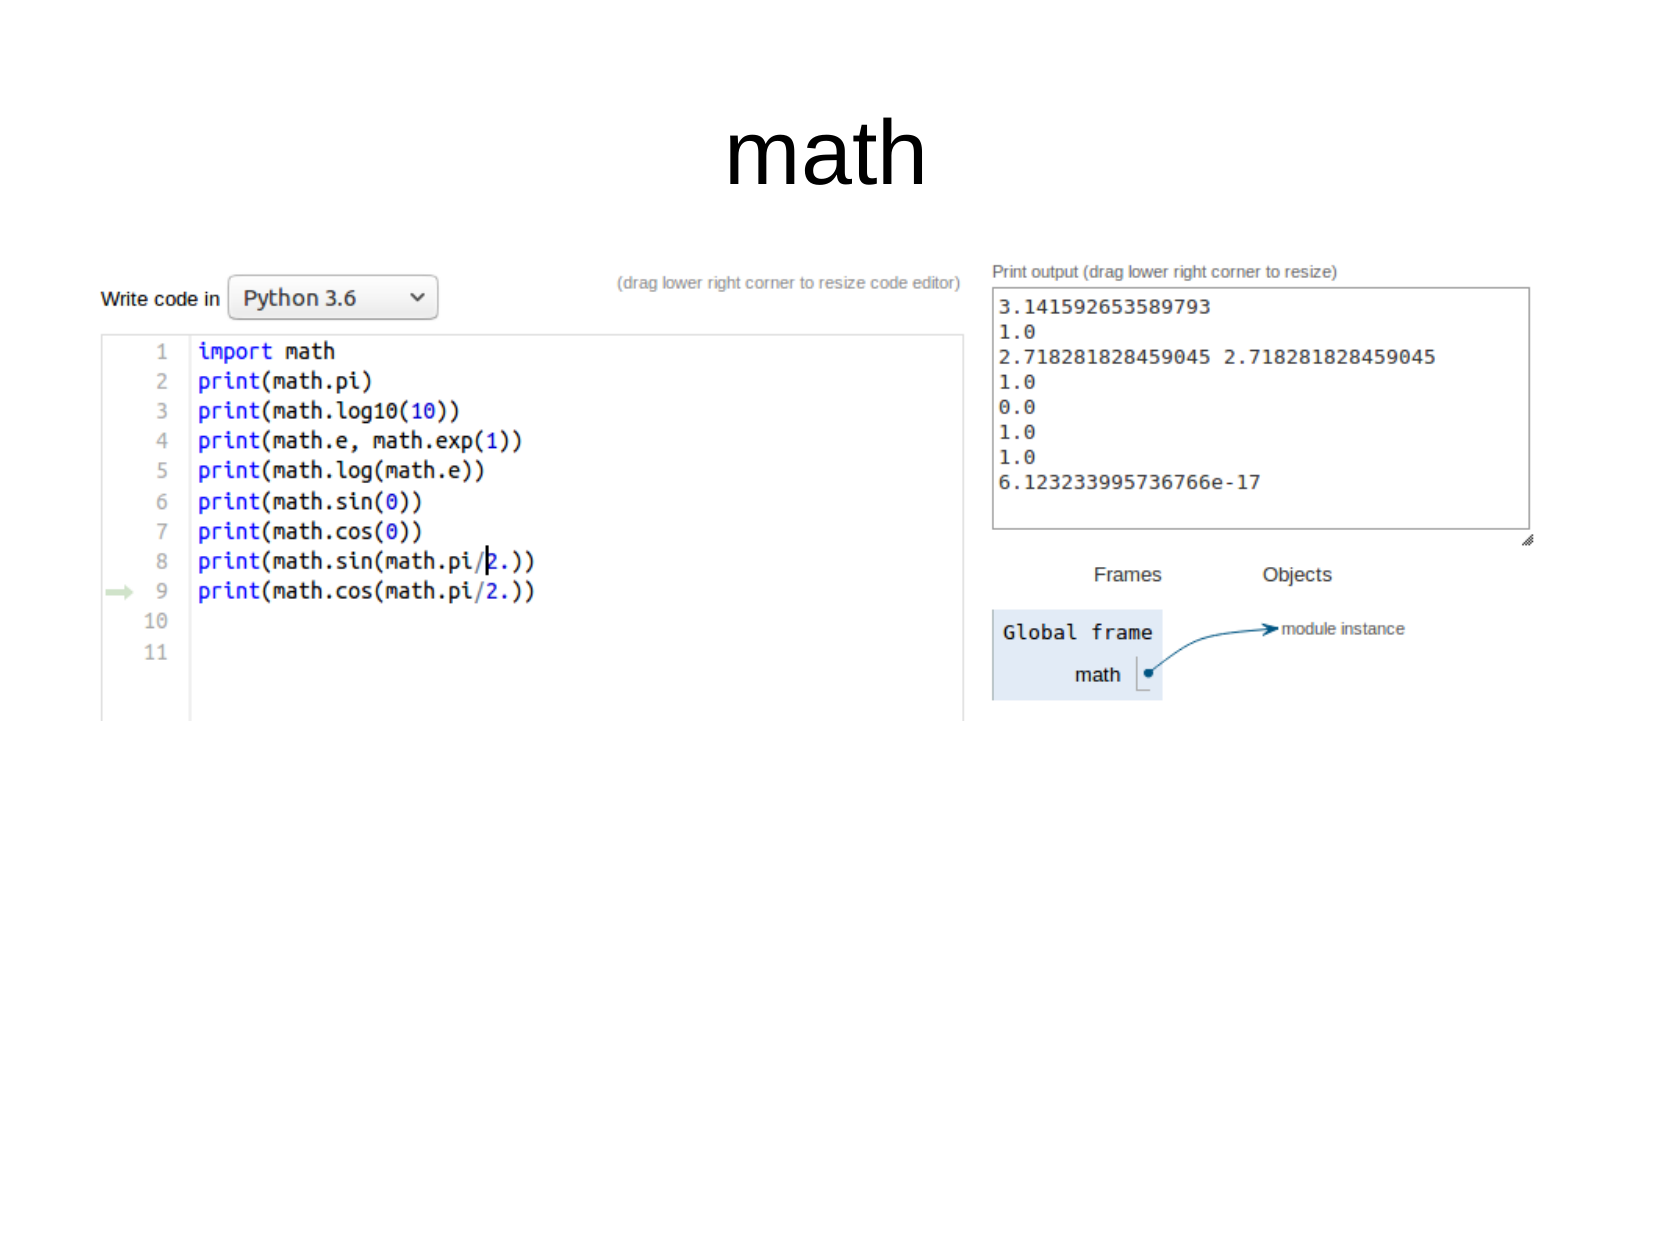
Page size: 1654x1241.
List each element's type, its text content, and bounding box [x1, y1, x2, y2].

title math [82, 49, 1571, 257]
picture [84, 256, 1560, 721]
